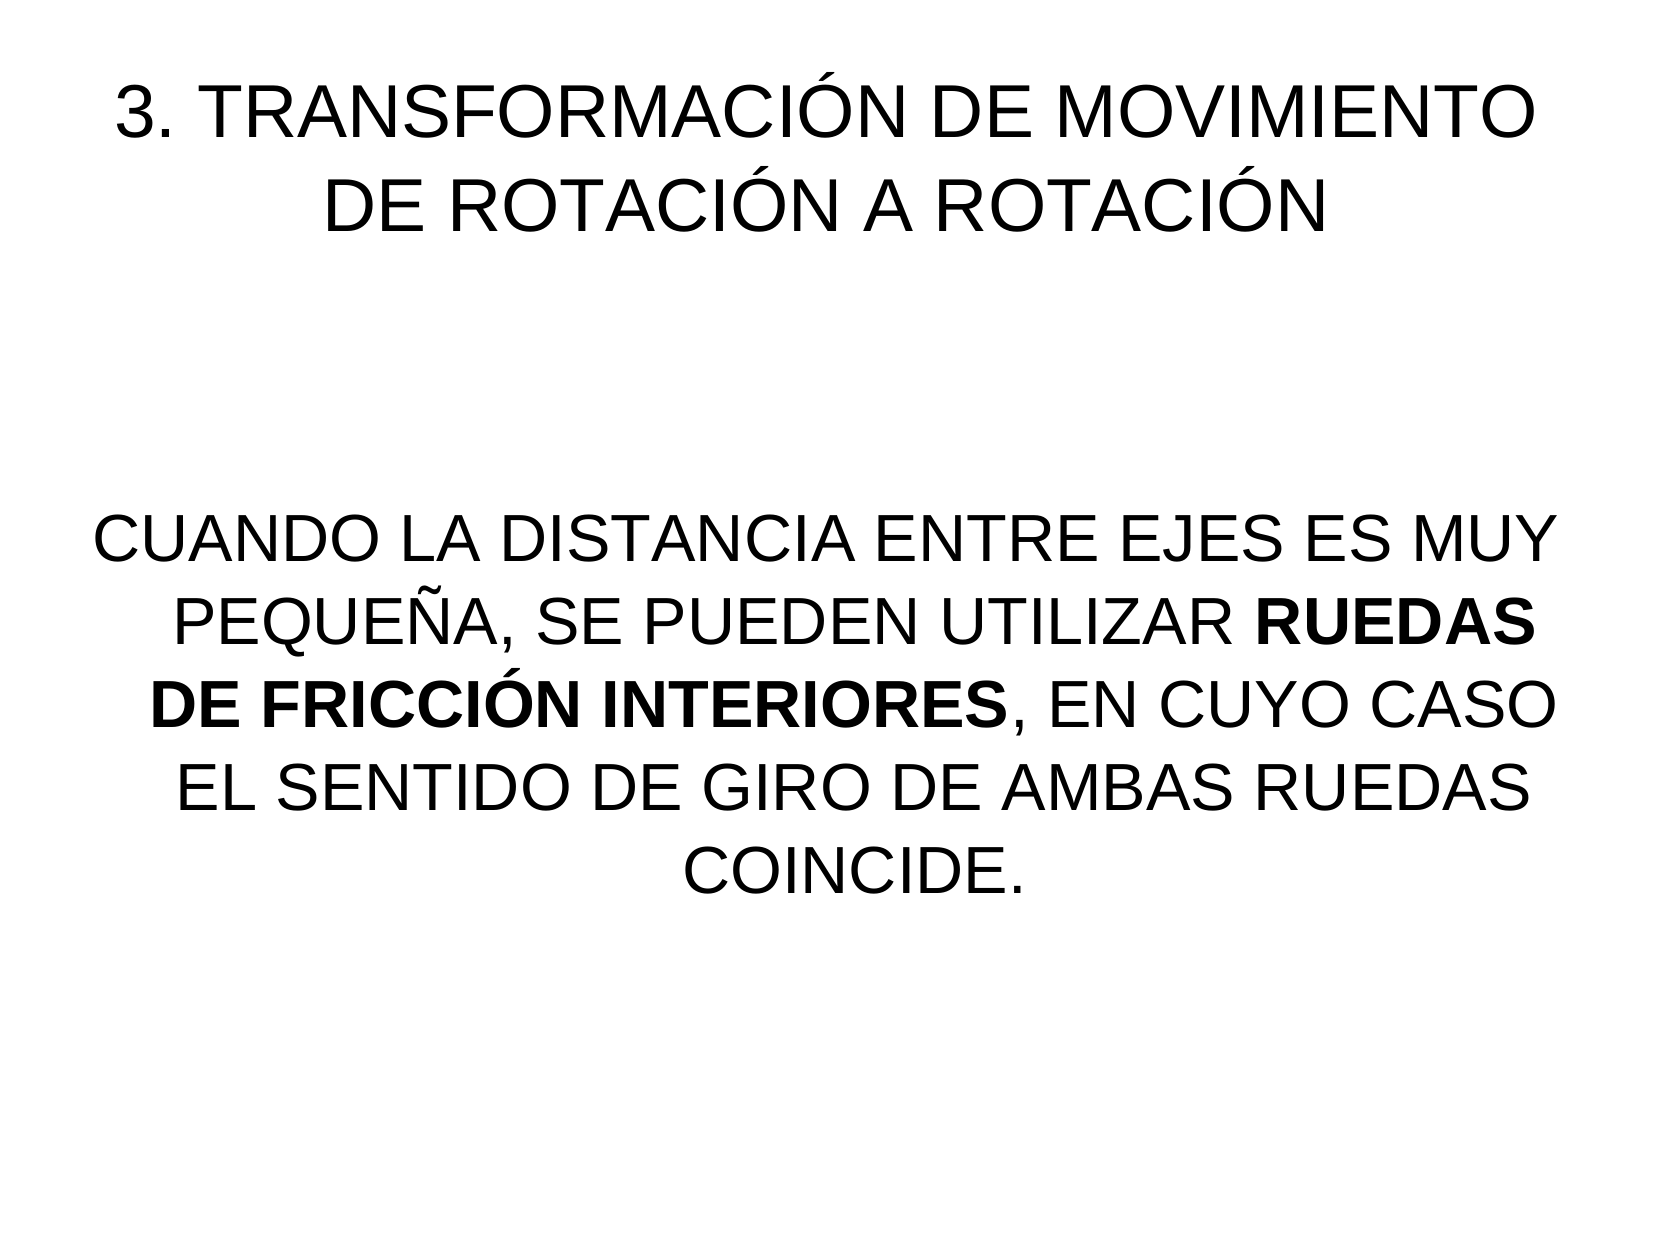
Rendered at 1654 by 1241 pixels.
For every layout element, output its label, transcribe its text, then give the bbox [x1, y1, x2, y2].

subtitle CUANDO LA DISTANCIA ENTRE EJES ES MUY PEQUEÑA, SE PUEDEN UTILIZAR RUEDAS DE FRICCIÓN INTERIORES, EN CUYO CASO EL SENTIDO DE GIRO DE AMBAS RUEDAS COINCIDE. [82, 297, 1571, 1102]
title 3. TRANSFORMACIÓN DE MOVIMIENTO DE ROTACIÓN A ROTACIÓN [82, 45, 1571, 260]
